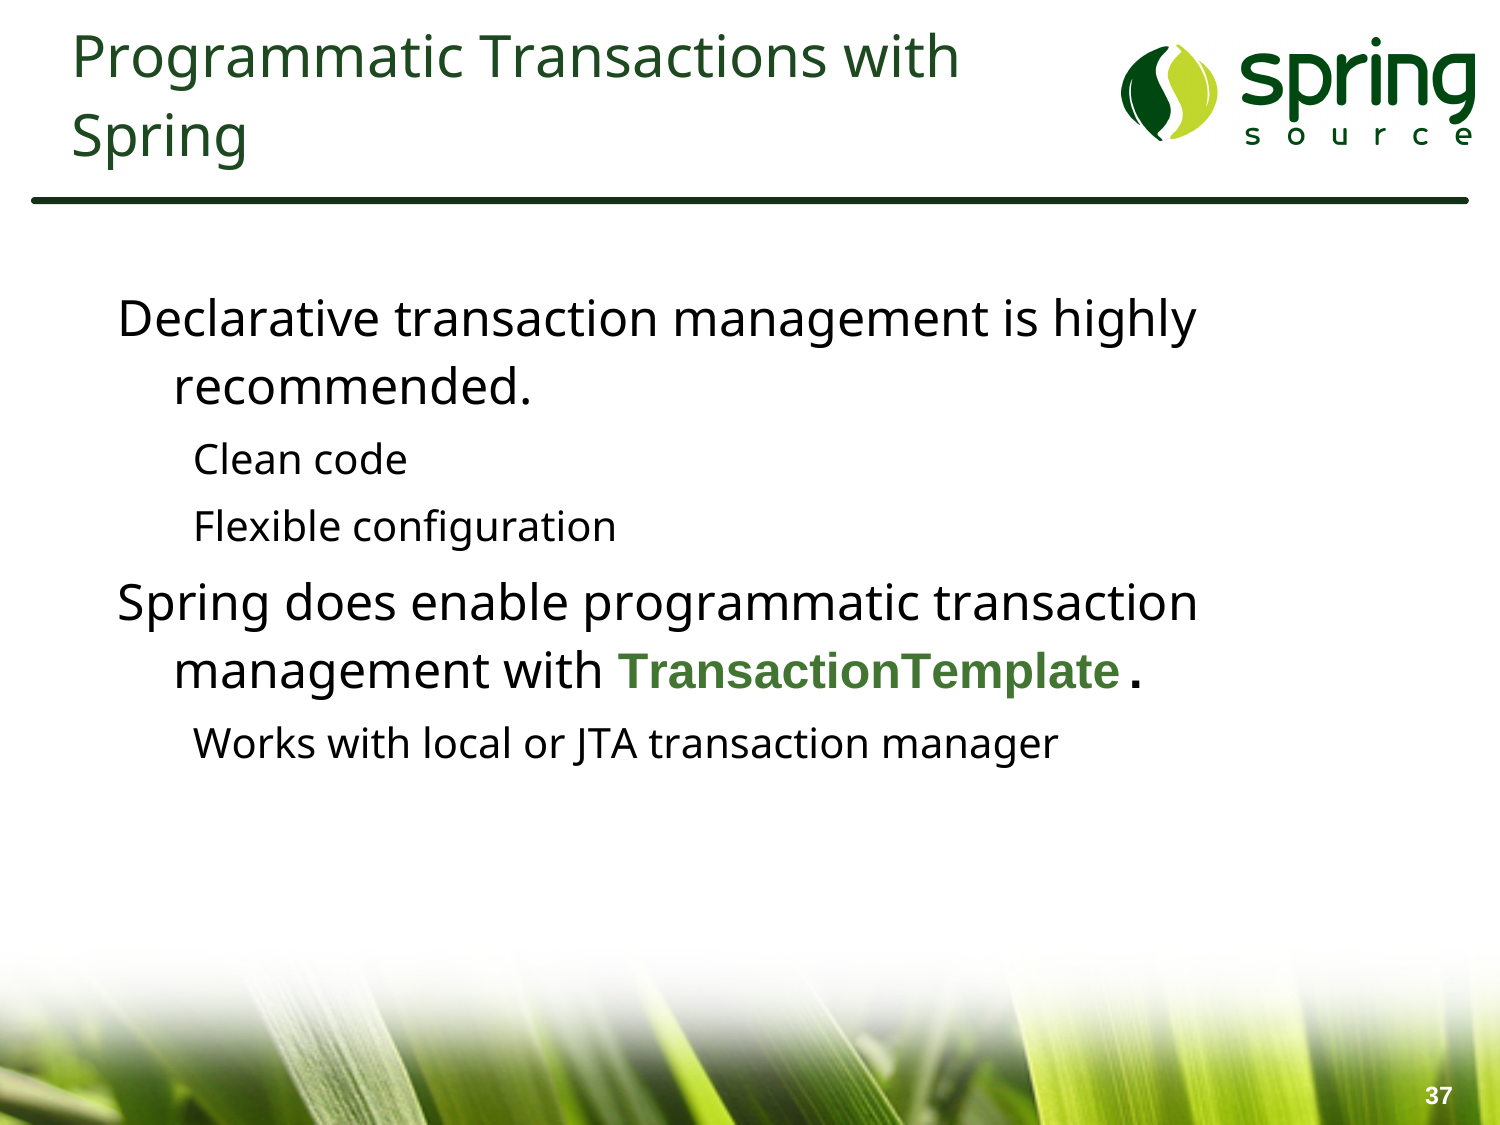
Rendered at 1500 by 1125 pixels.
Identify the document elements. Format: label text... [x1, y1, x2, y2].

list Declarative transaction management is highly recommended. Clean code Flexible configuration Spring does enable programmatic transaction management with TransactionTemplate. Works with local or JTA transaction manager [103, 275, 1394, 938]
picture [0, 944, 1500, 1125]
picture [1121, 37, 1475, 145]
title Programmatic Transactions with Spring [56, 13, 1089, 176]
